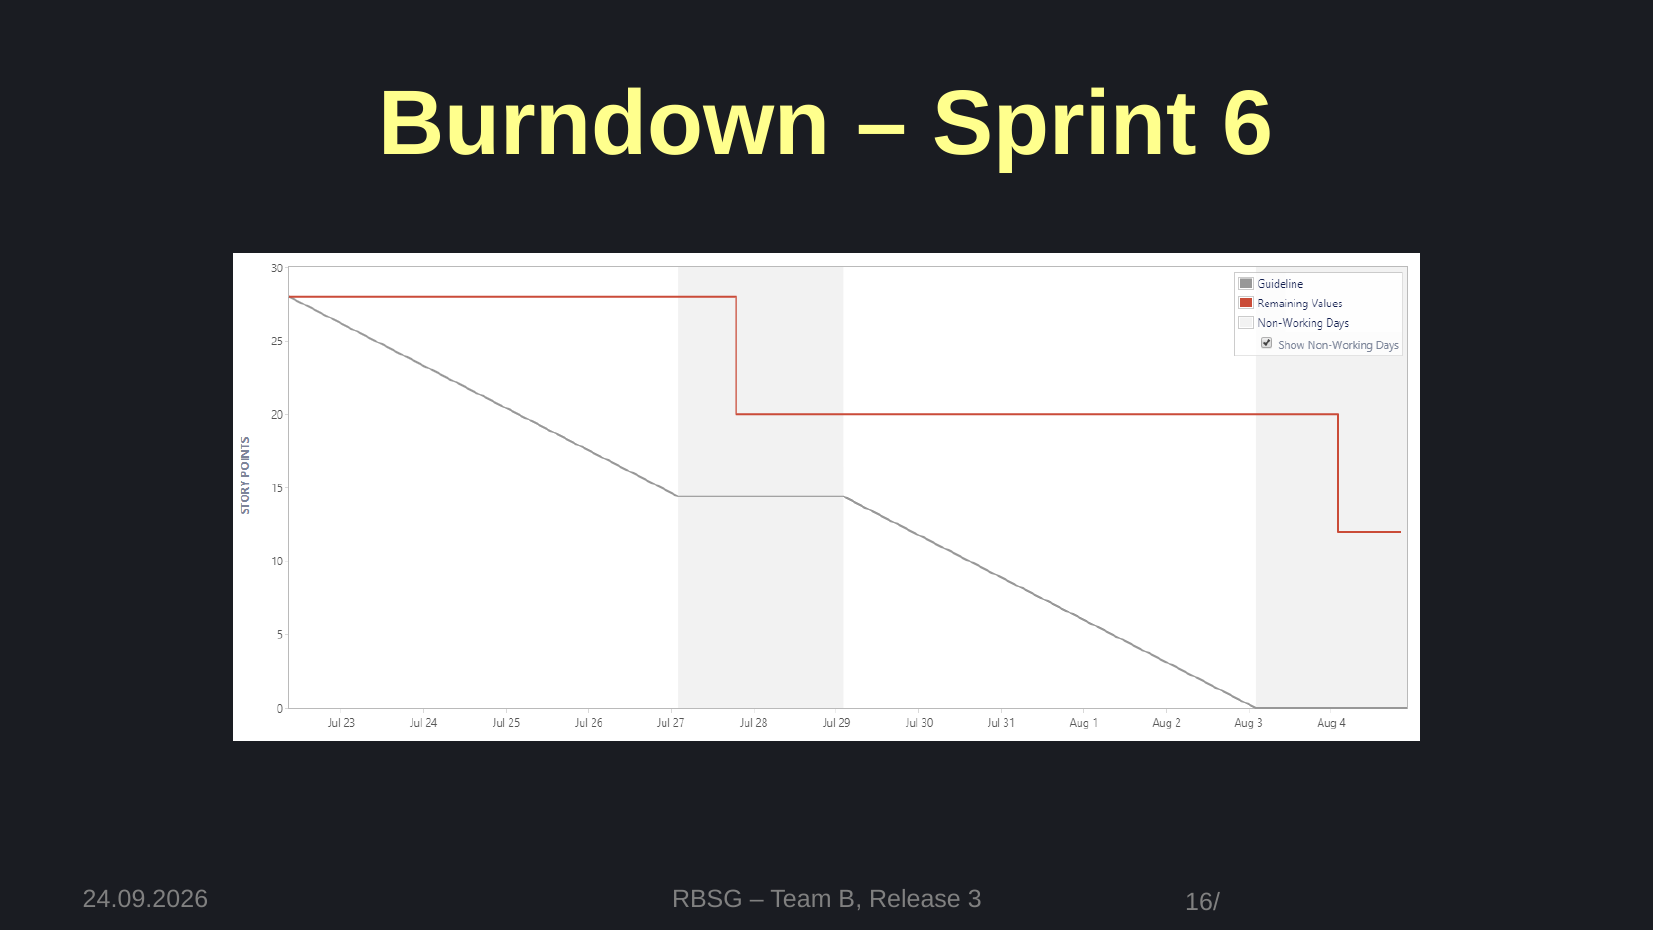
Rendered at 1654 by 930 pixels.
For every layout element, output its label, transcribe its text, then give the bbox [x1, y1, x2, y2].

text_box / [1185, 885, 1571, 912]
text_box RBSG – Team B, Release 3 [565, 882, 1090, 912]
picture [233, 253, 1420, 741]
title Burndown – Sprint 6 [82, 61, 1571, 173]
text_box 13.08.2019 [82, 882, 468, 912]
